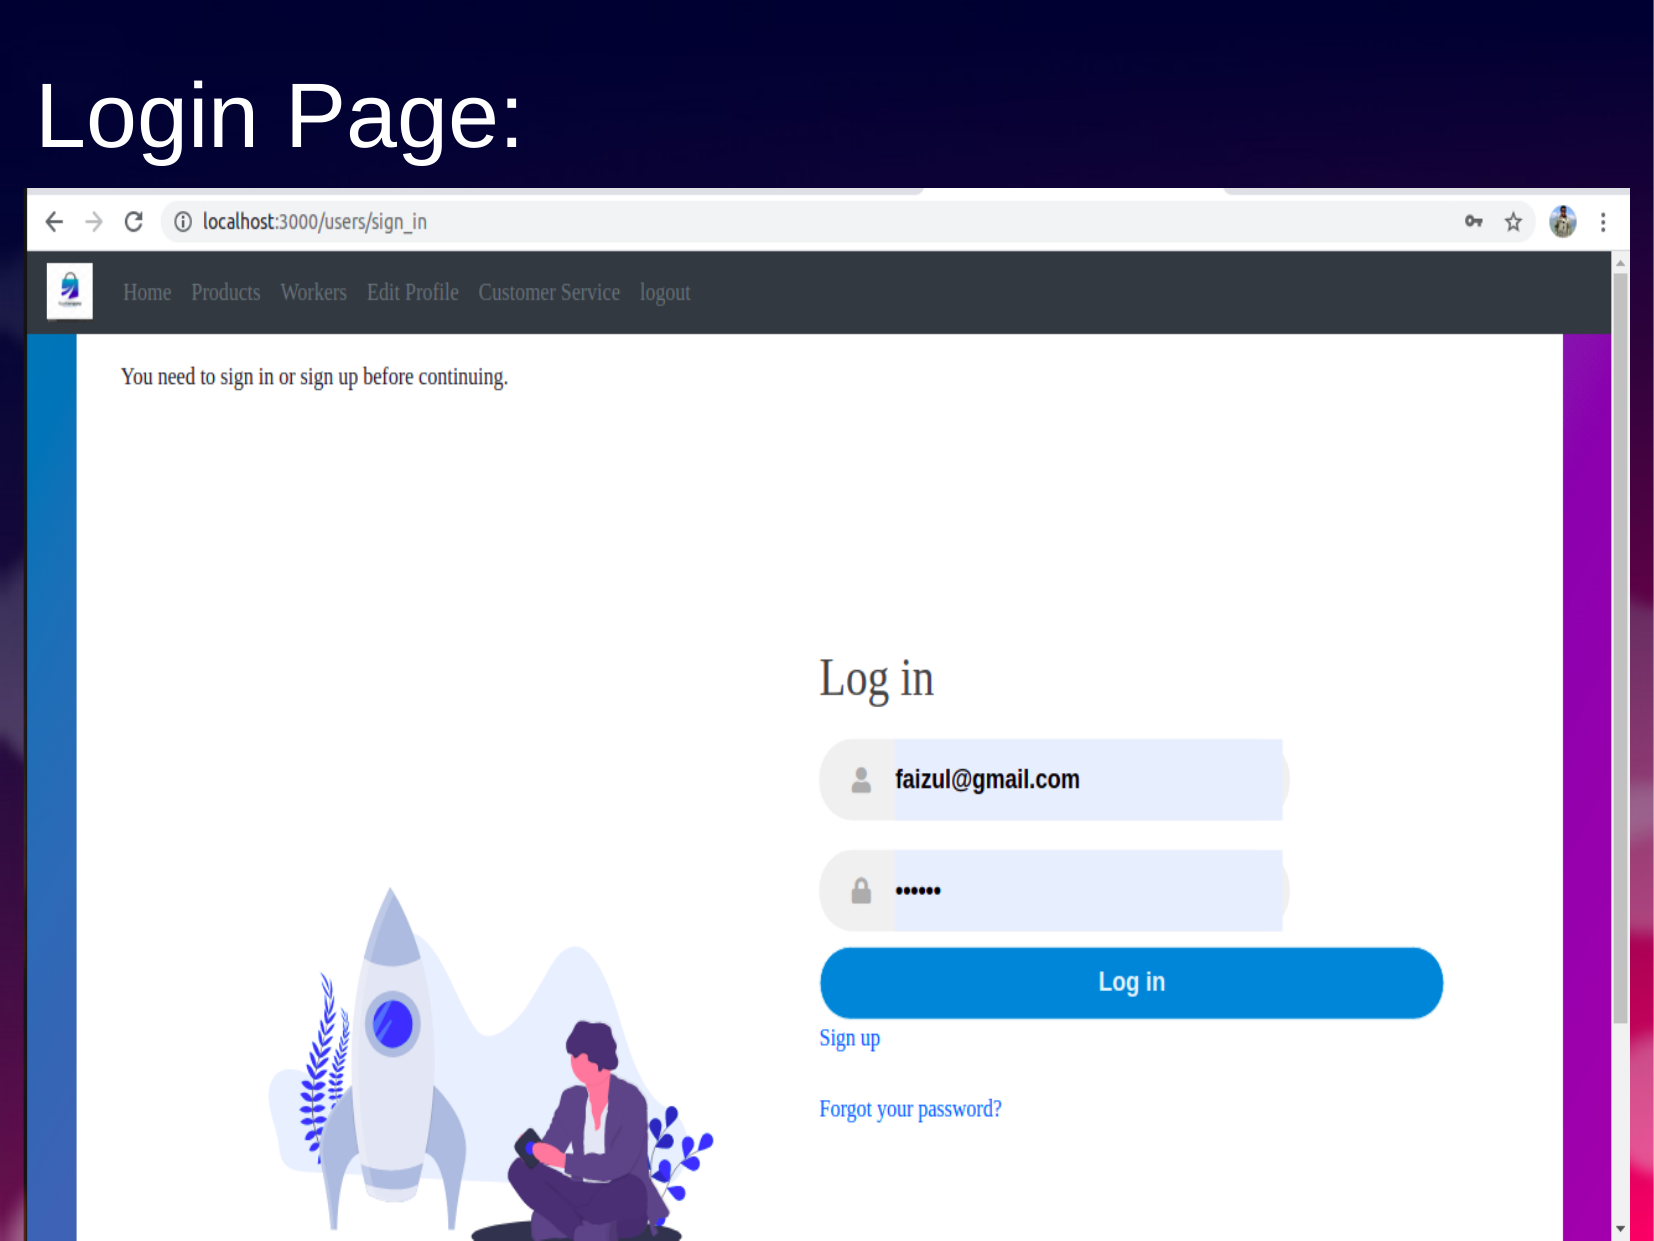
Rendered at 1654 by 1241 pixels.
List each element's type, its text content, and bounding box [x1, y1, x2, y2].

picture [0, 0, 1654, 1241]
title Login Page: [35, 11, 1524, 188]
